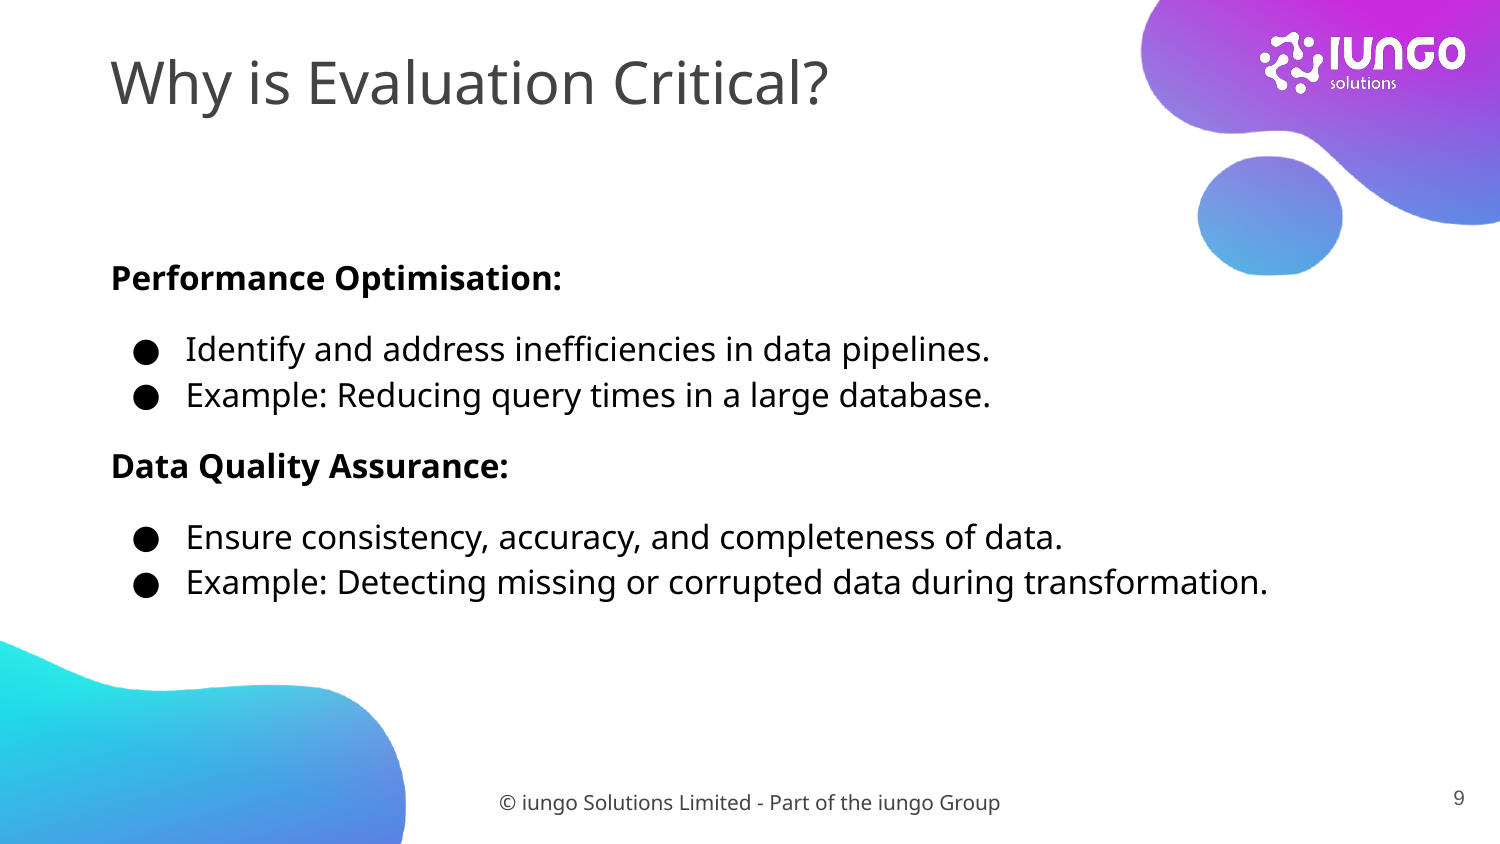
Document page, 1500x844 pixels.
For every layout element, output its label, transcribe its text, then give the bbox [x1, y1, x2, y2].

picture [0, 0, 1500, 844]
list Performance Optimisation: Identify and address inefficiencies in data pipelines. Example: Reducing query times in a large database. Data Quality Assurance: Ensure consistency, accuracy, and completeness of data. Example: Detecting missing or corrupted data during transformation. [95, 236, 1390, 720]
slide_number <number> [1389, 764, 1480, 830]
title Why is Evaluation Critical? [95, 30, 1109, 125]
